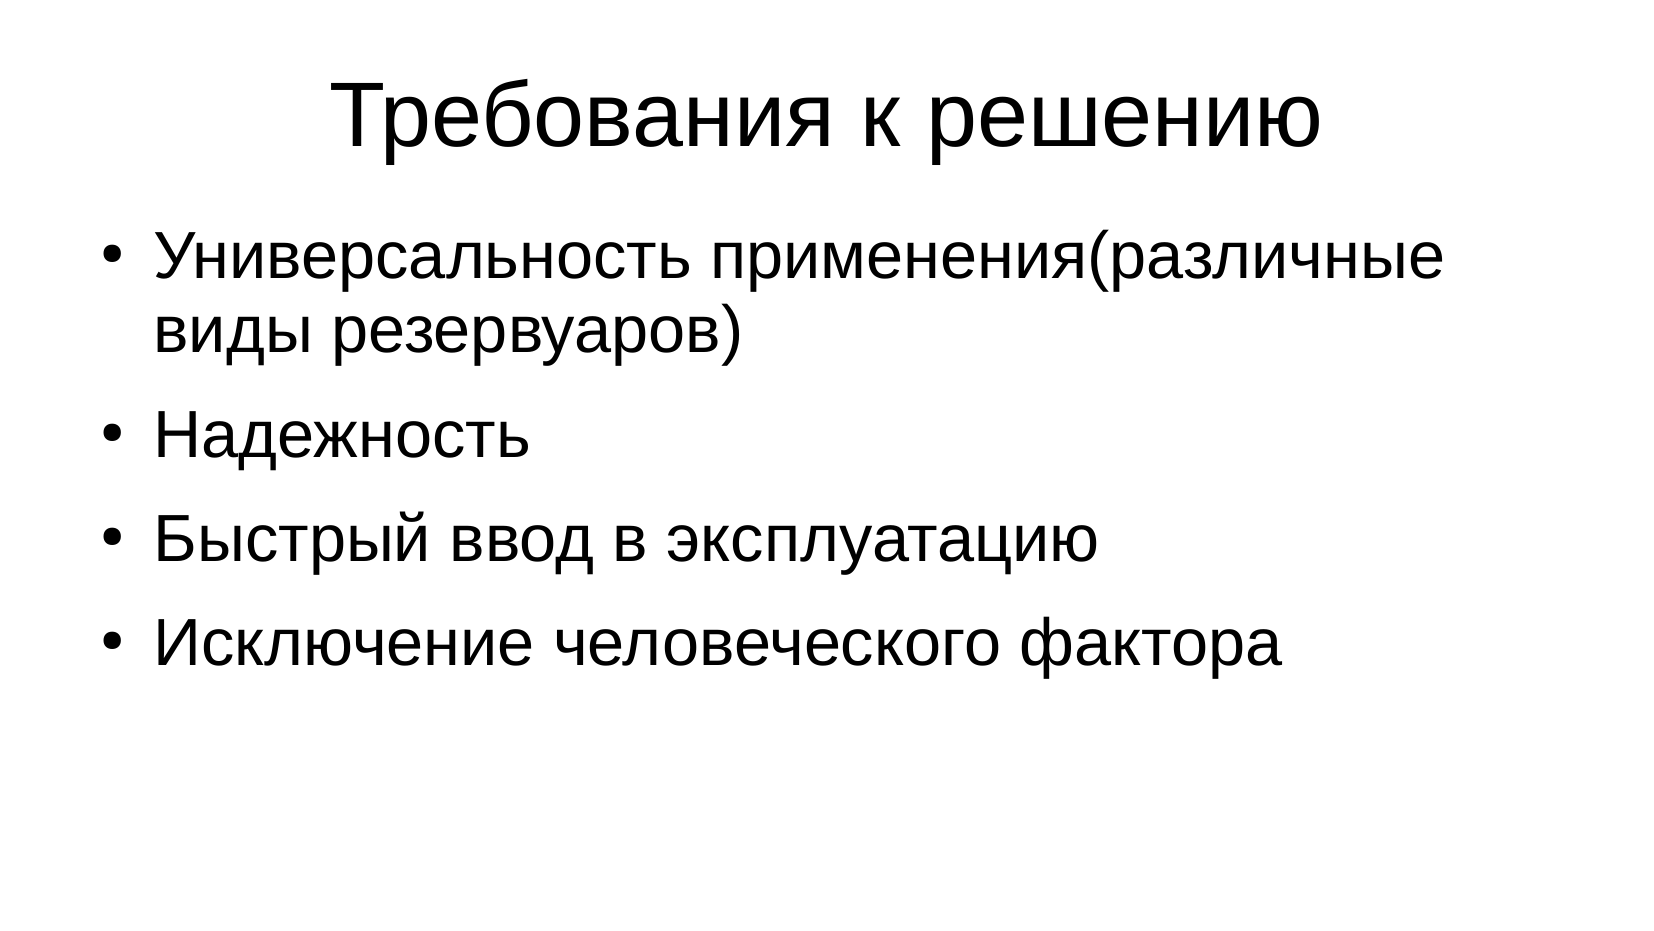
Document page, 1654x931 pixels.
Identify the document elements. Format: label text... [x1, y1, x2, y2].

list Универсальность применения(различные виды резервуаров) Надежность Быстрый ввод в эксплуатацию Исключение человеческого фактора [82, 217, 1571, 758]
title Требования к решению [82, 37, 1571, 193]
